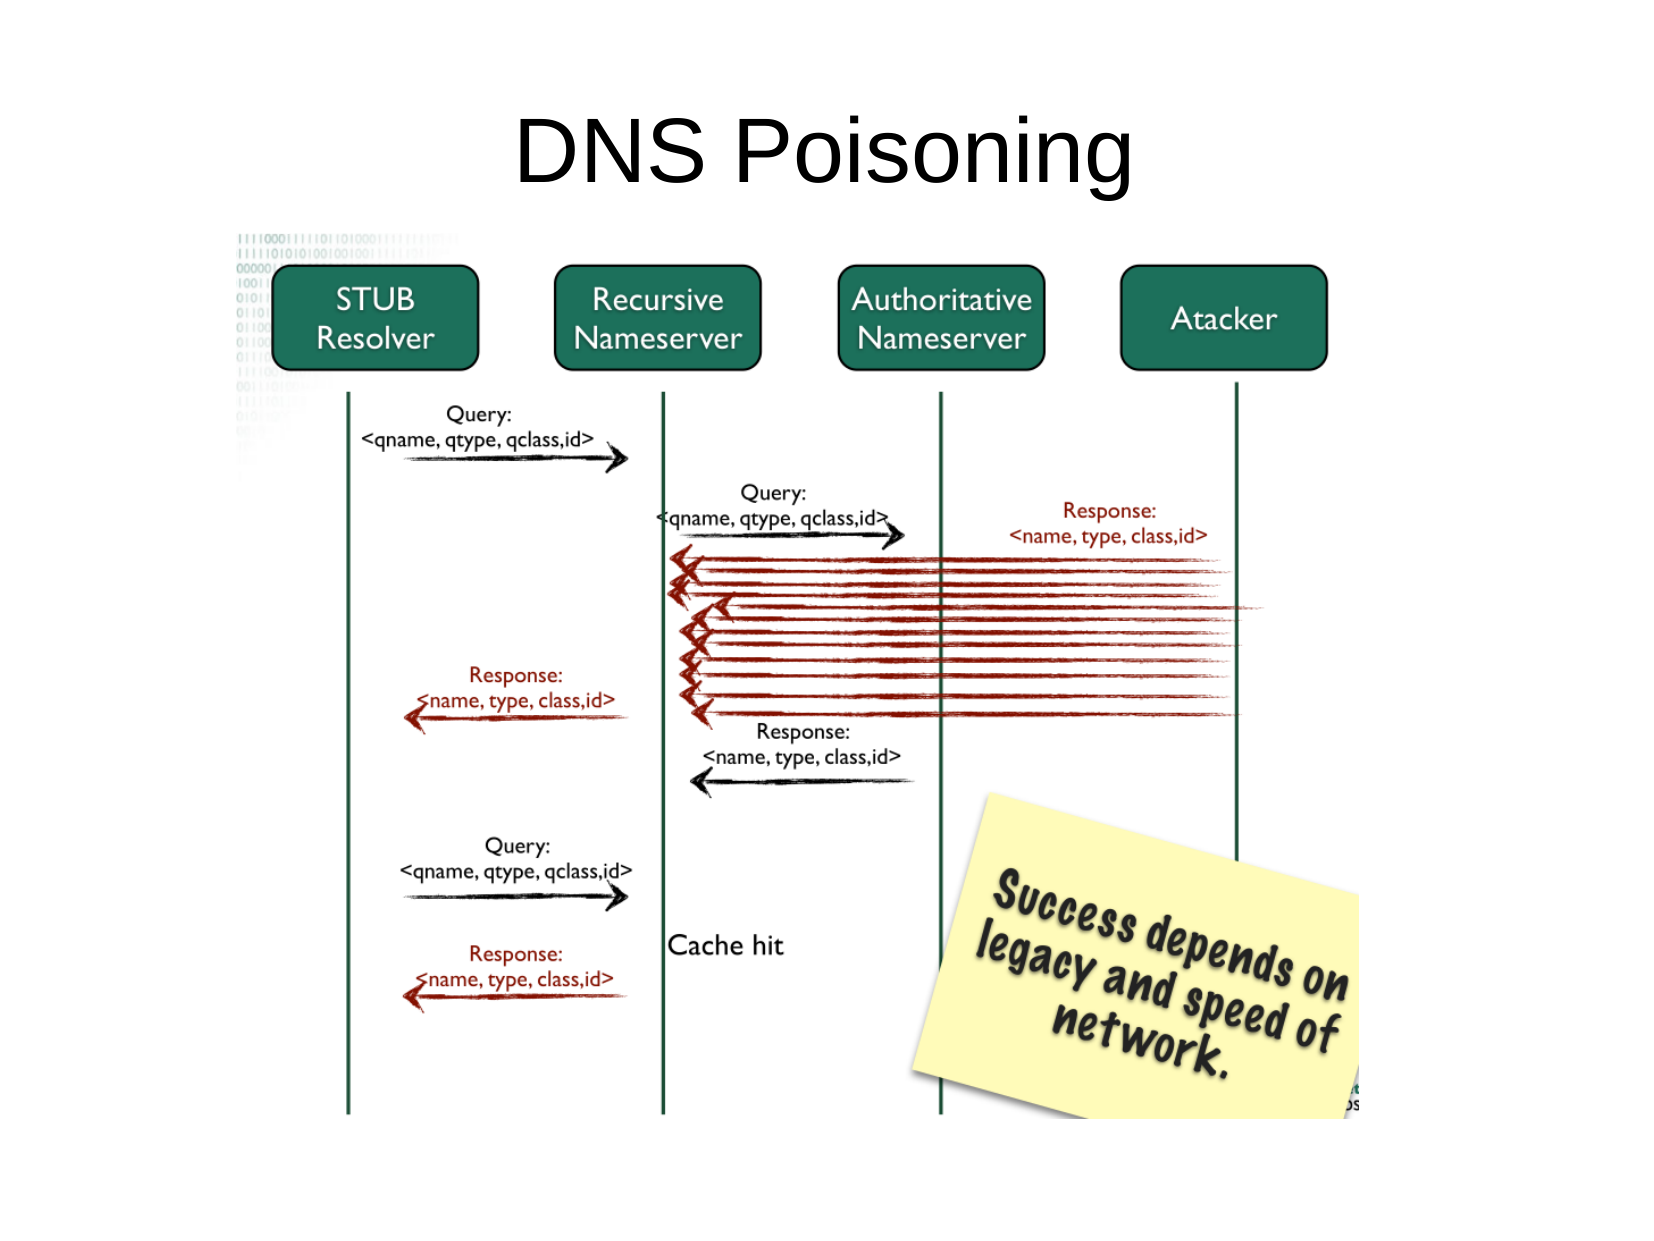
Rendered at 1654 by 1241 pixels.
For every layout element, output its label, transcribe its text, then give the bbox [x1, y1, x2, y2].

picture [236, 233, 1359, 1120]
title DNS Poisoning [82, 49, 1568, 254]
